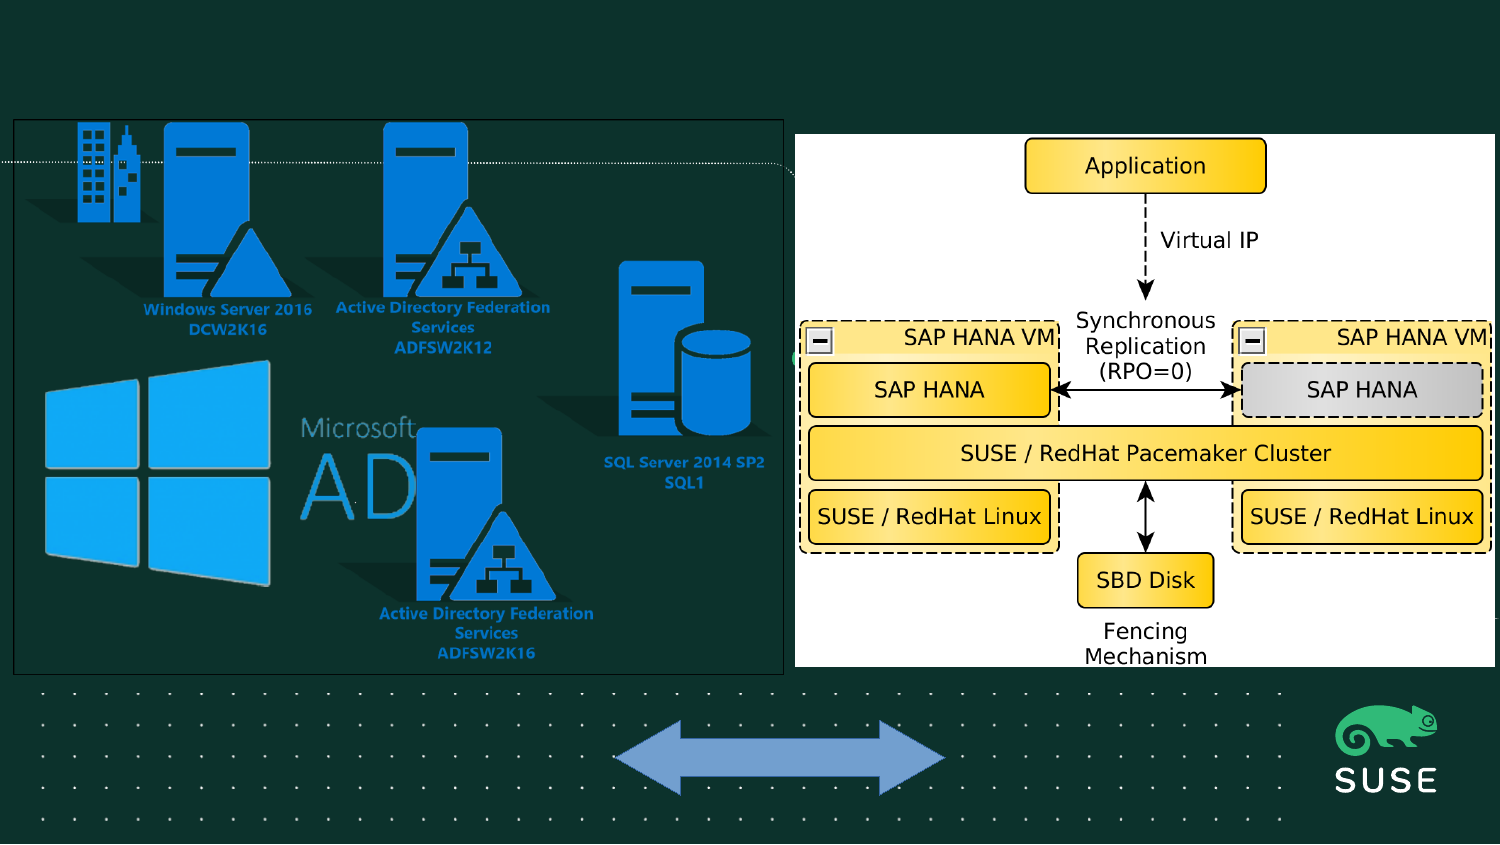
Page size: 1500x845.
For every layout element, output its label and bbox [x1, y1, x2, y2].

text_box [615, 720, 946, 796]
picture [0, 119, 1499, 676]
